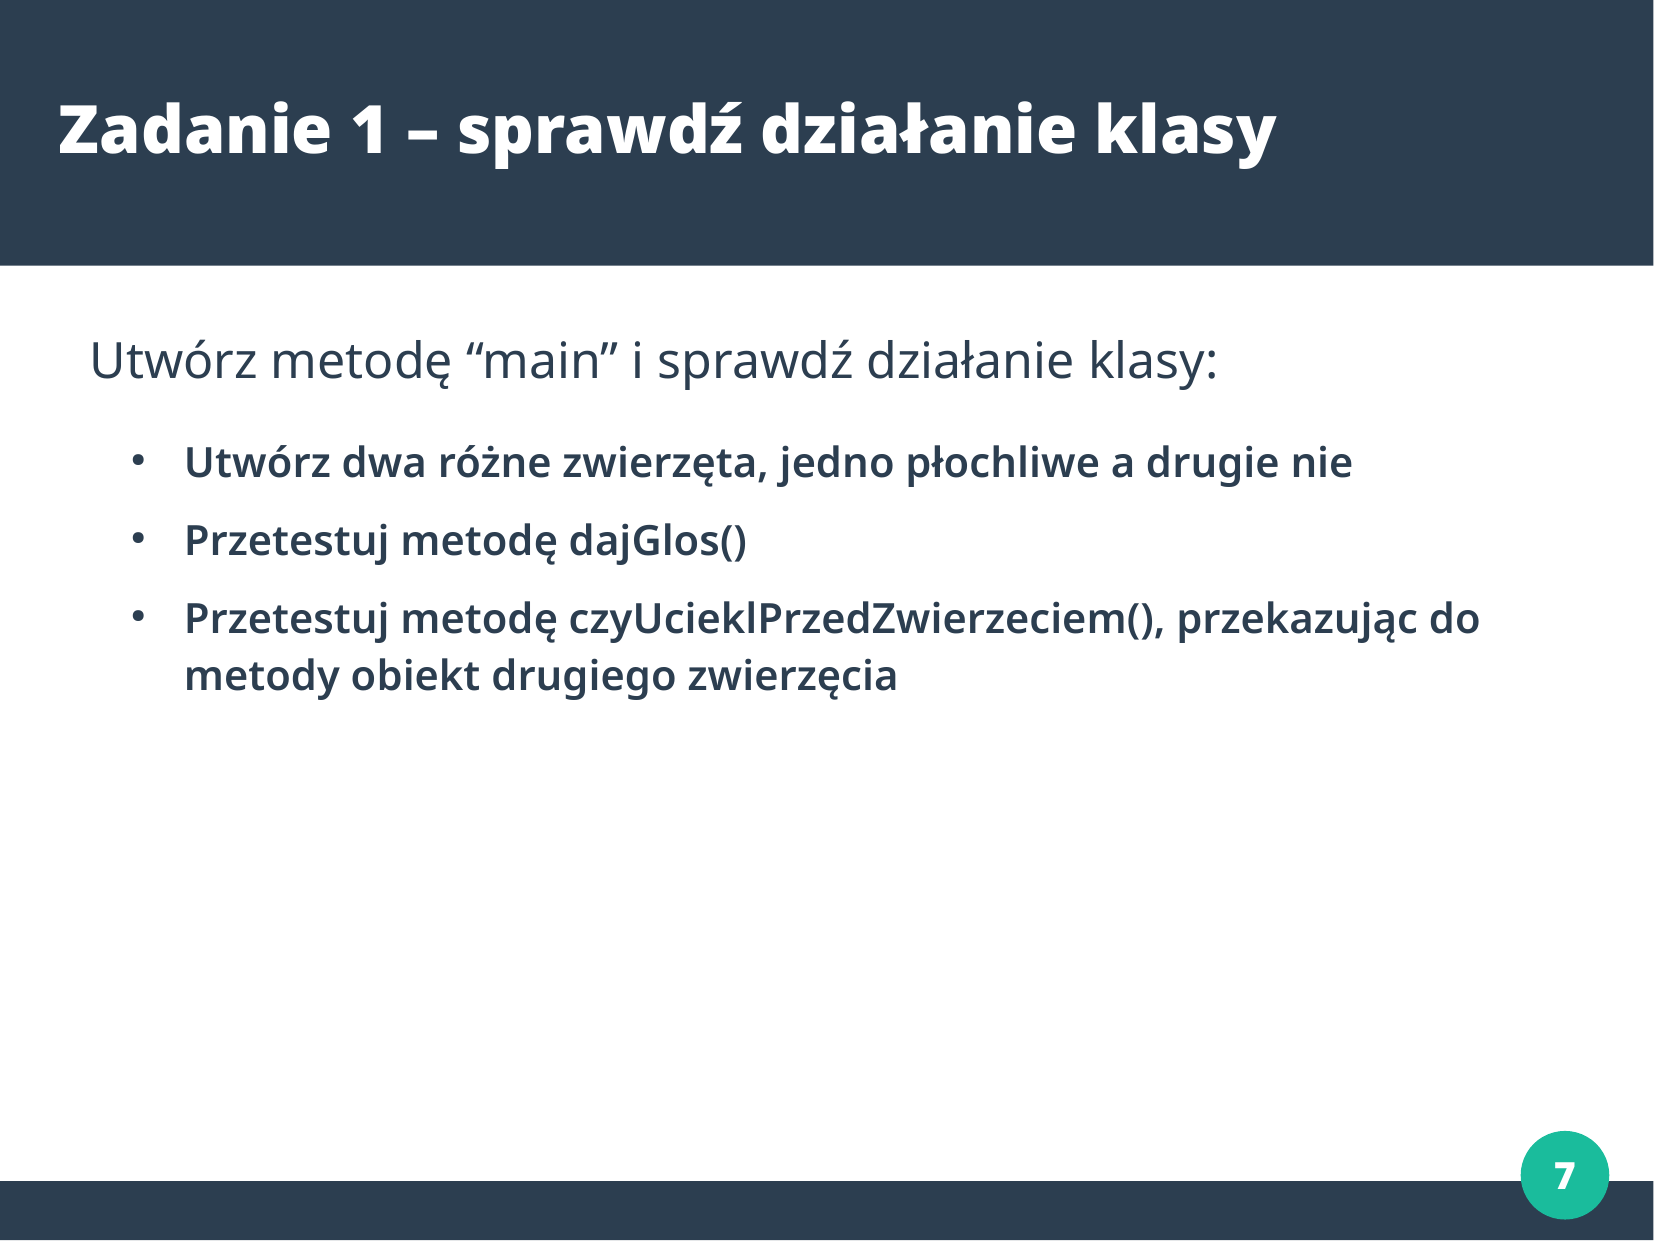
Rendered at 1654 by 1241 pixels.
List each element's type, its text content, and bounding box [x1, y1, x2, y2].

title Zadanie 1 – sprawdź działanie klasy [59, 49, 1595, 207]
text_box Utwórz metodę “main” i sprawdź działanie klasy: [75, 317, 1531, 404]
list Utwórz dwa różne zwierzęta, jedno płochliwe a drugie nie Przetestuj metodę dajGlos() Przetestuj metodę czyUcieklPrzedZwierzeciem(), przekazując do metody obiekt drugiego zwierzęcia [113, 354, 1648, 925]
